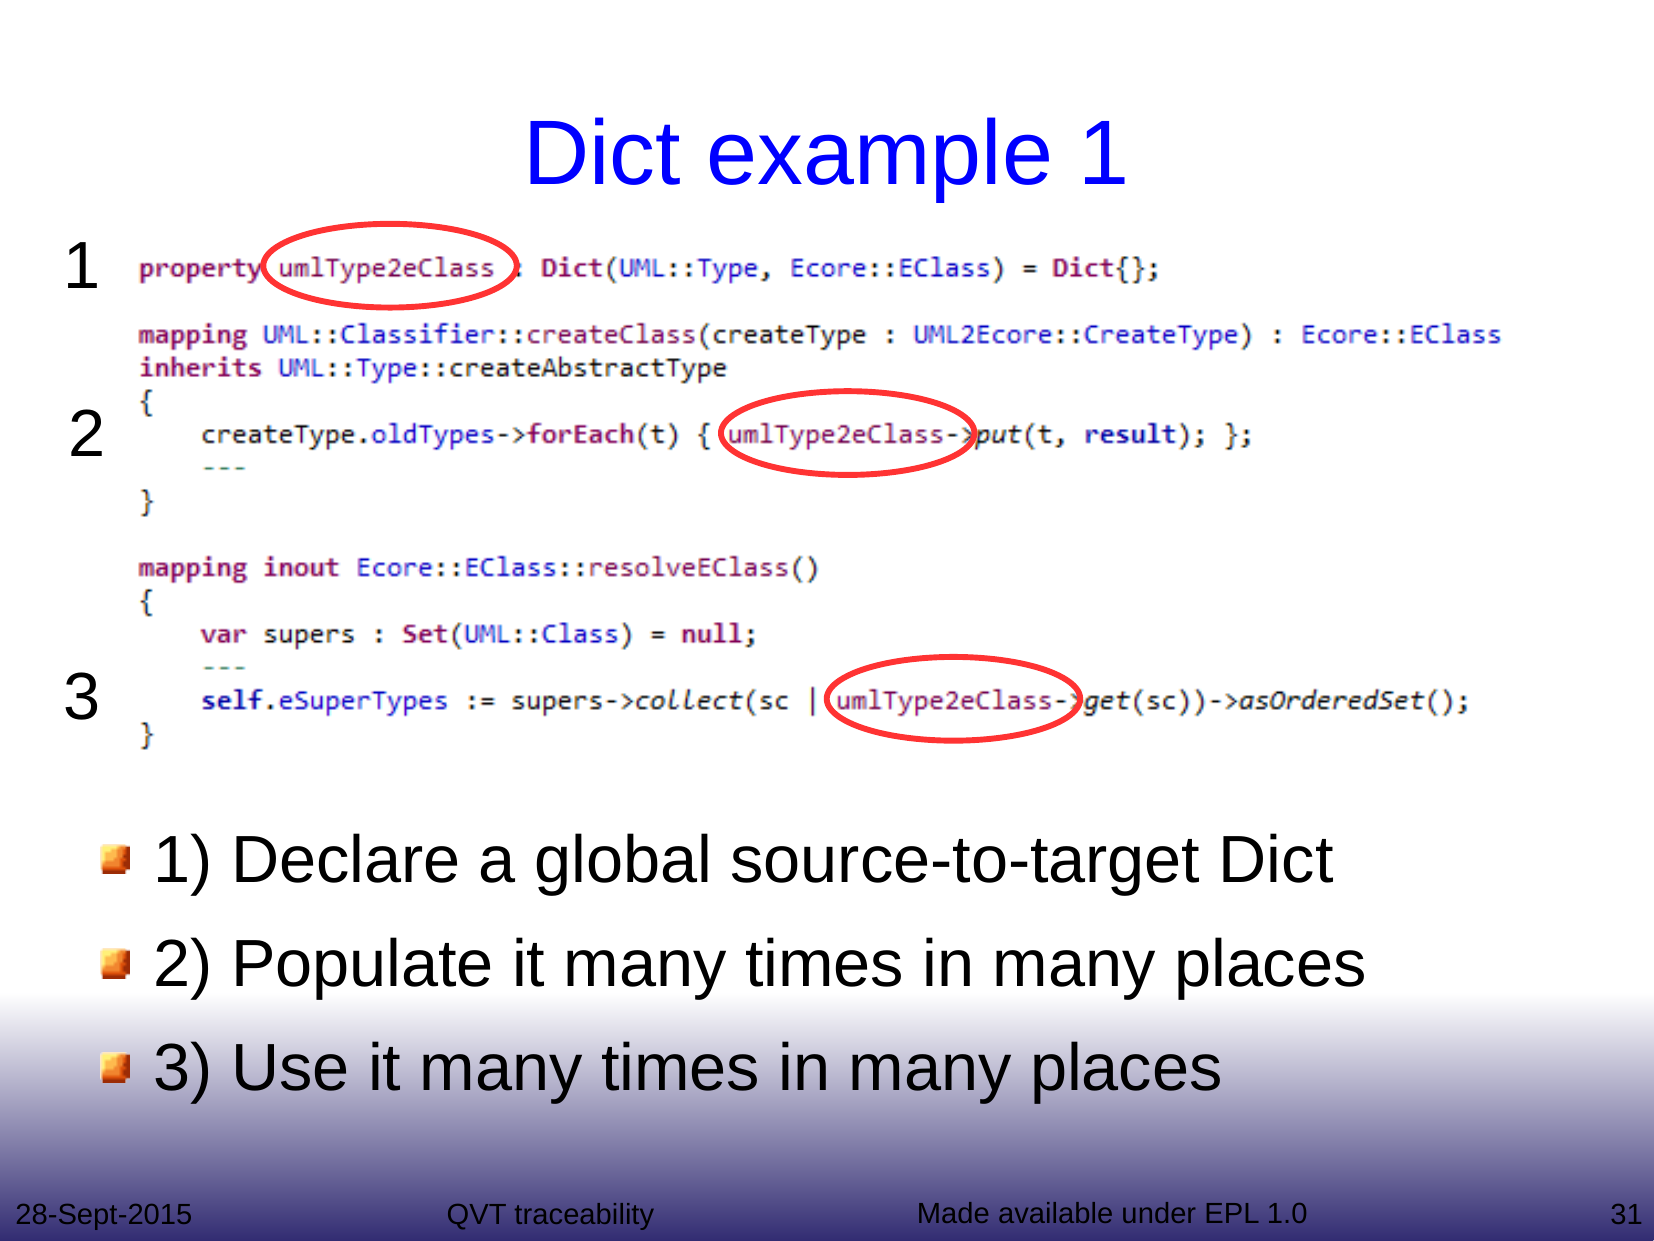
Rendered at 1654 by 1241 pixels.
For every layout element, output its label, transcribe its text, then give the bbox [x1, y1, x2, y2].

text_box 1 [49, 220, 124, 311]
title Dict example 1 [273, 227, 507, 255]
text_box 3 [49, 652, 124, 742]
list 1) Declare a global source-to-target Dict 2) Populate it many times in many places 3) Use it many times in many places [82, 821, 1571, 1109]
picture [267, 255, 513, 304]
picture [135, 255, 1527, 783]
text_box 2 [54, 388, 128, 479]
title Dict example 1 [82, 49, 1571, 257]
